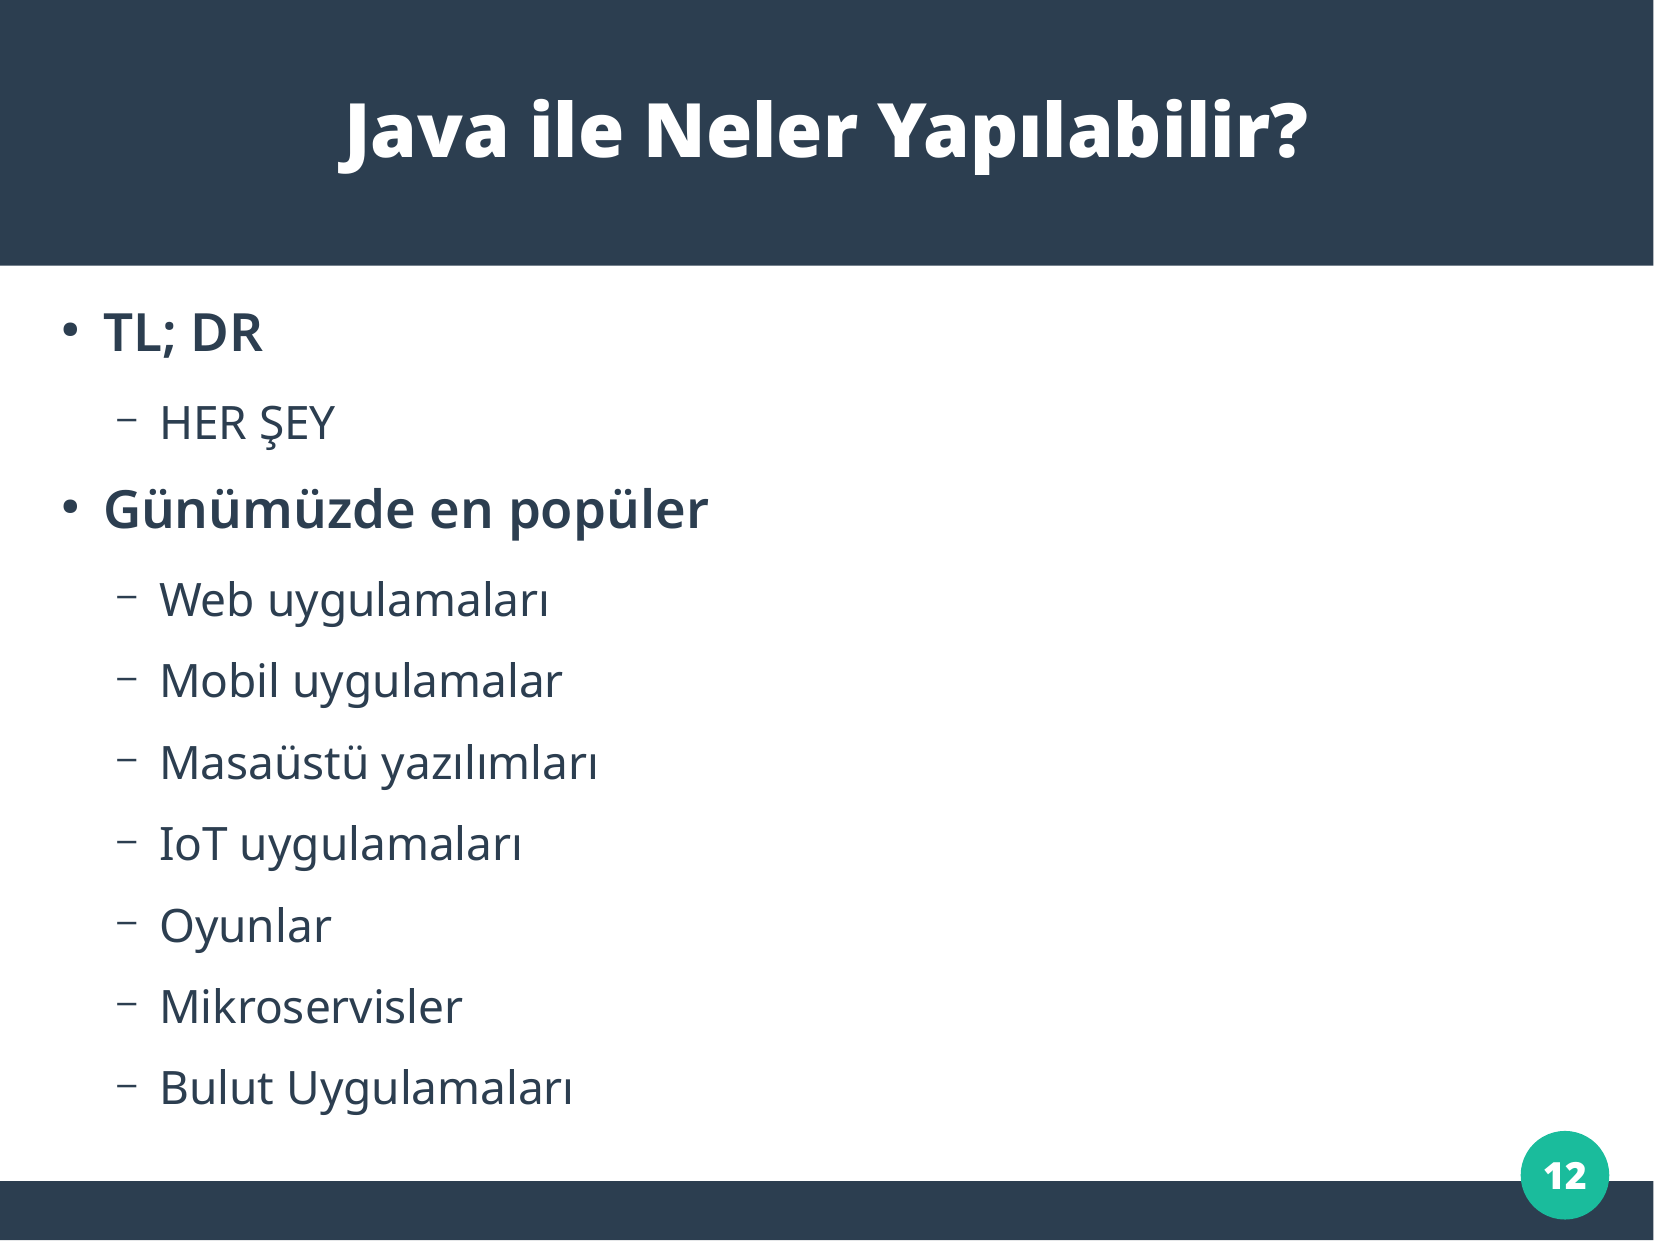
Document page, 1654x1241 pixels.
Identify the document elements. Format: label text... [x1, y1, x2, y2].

list TL; DR HER ŞEY Günümüzde en popüler Web uygulamaları Mobil uygulamalar Masaüstü yazılımları IoT uygulamaları Oyunlar Mikroservisler Bulut Uygulamaları [47, 295, 1583, 1123]
title Java ile Neler Yapılabilir? [59, 49, 1595, 207]
